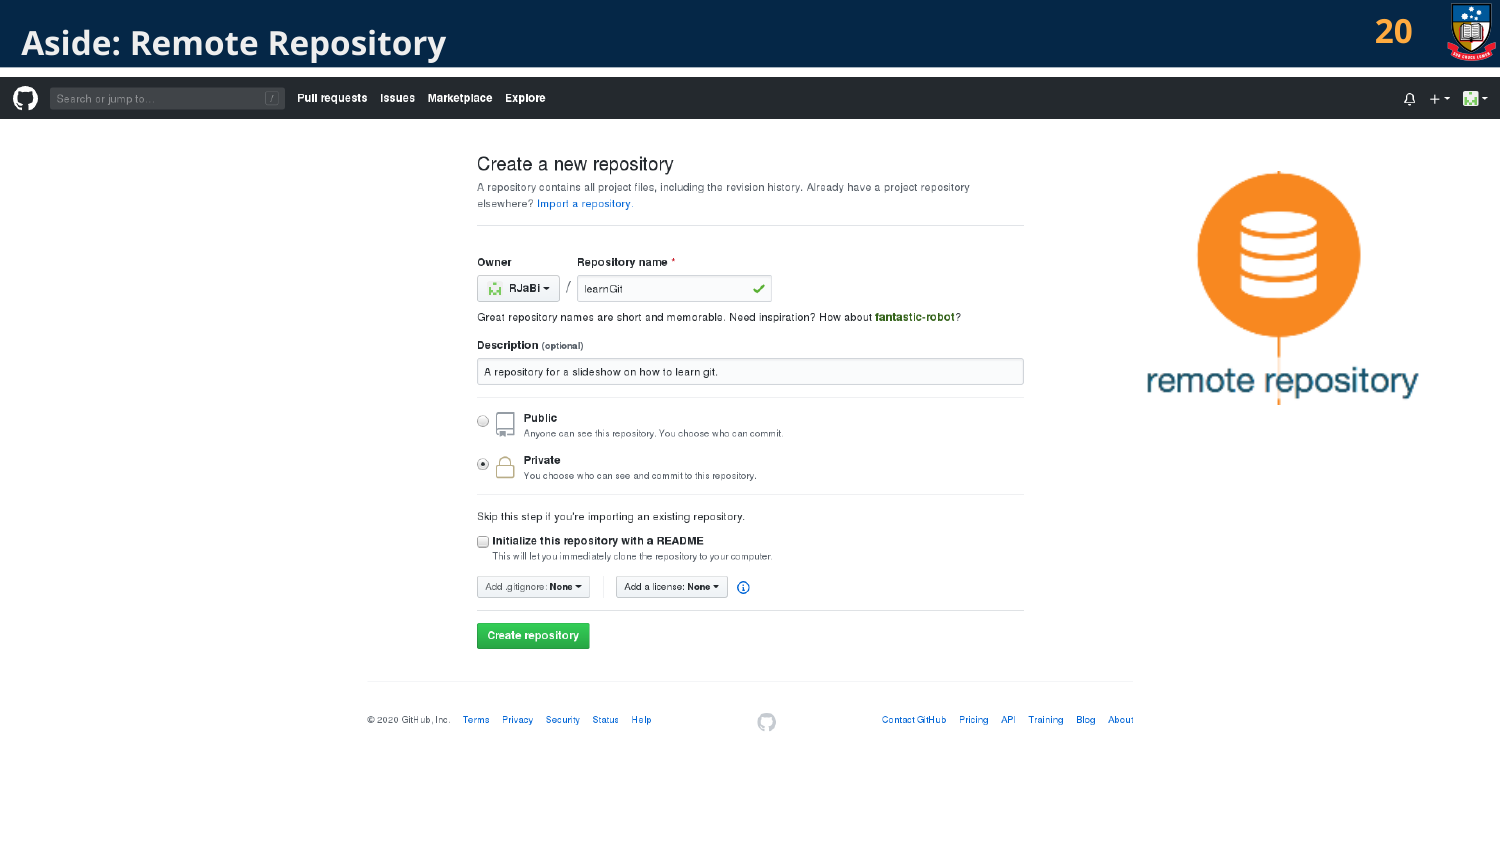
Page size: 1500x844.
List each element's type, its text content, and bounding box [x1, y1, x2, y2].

subtitle Aside: Remote Repository [6, 1, 728, 63]
slide_number <number> [1338, 0, 1428, 65]
picture [0, 77, 1500, 818]
picture [1446, 1, 1497, 63]
